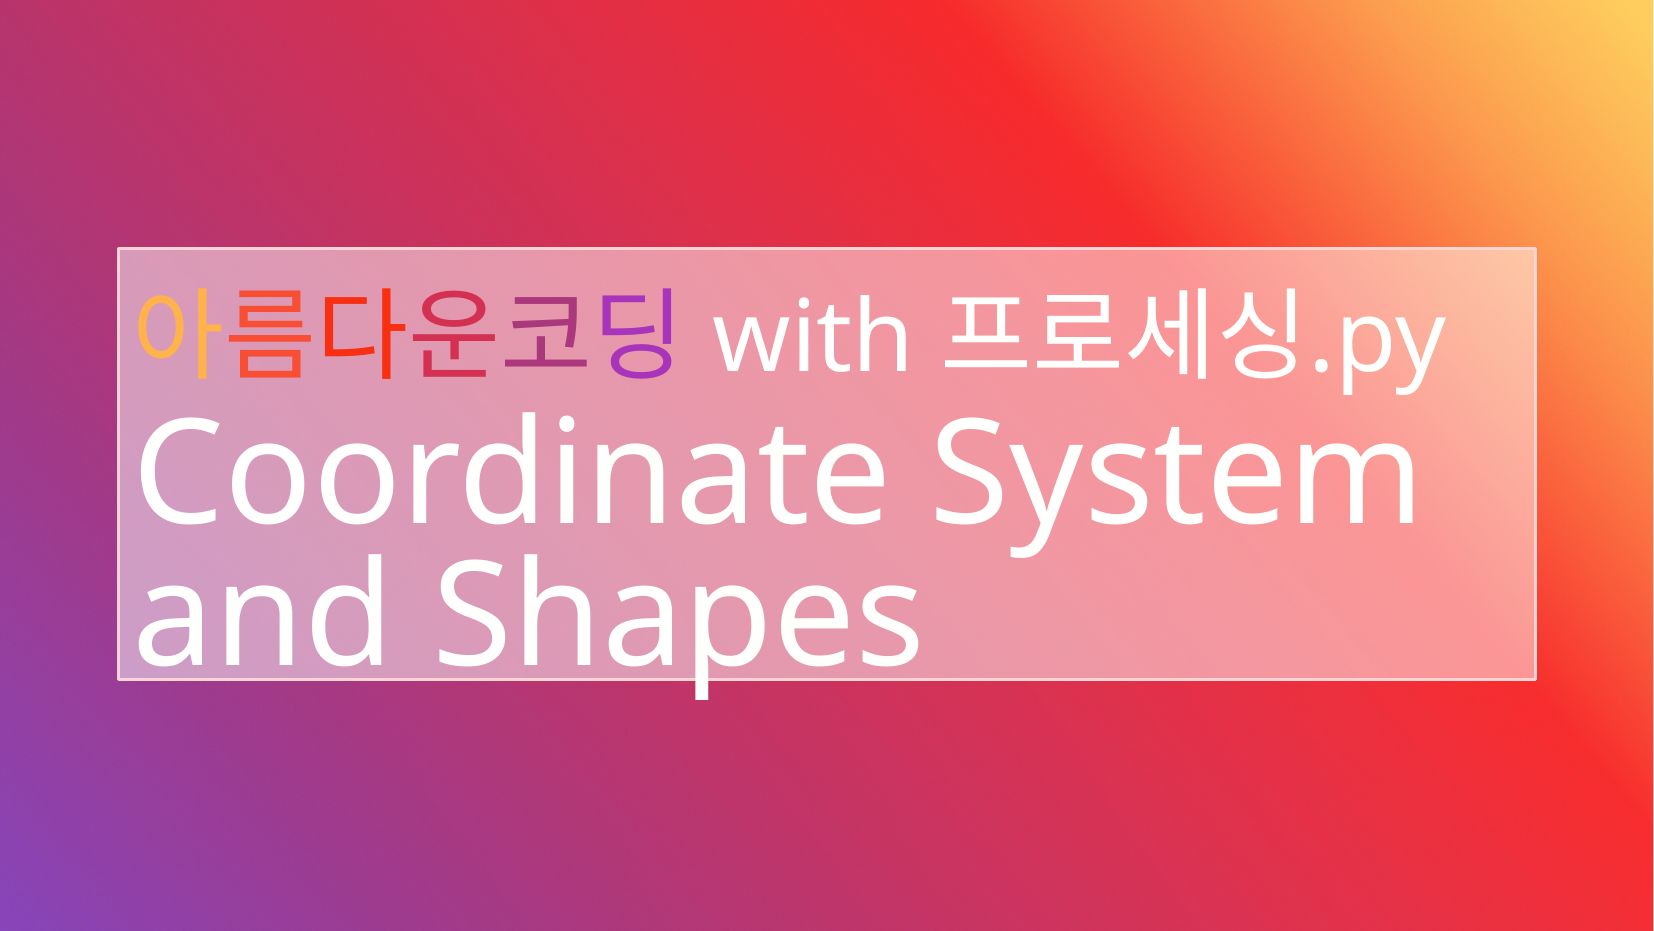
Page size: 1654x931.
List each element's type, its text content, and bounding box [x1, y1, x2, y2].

text_box 아름다운코딩 with 프로세싱.py [118, 248, 1536, 360]
text_box Coordinate System [118, 360, 1536, 501]
text_box and Shapes [118, 501, 1536, 685]
picture [0, 0, 1654, 931]
